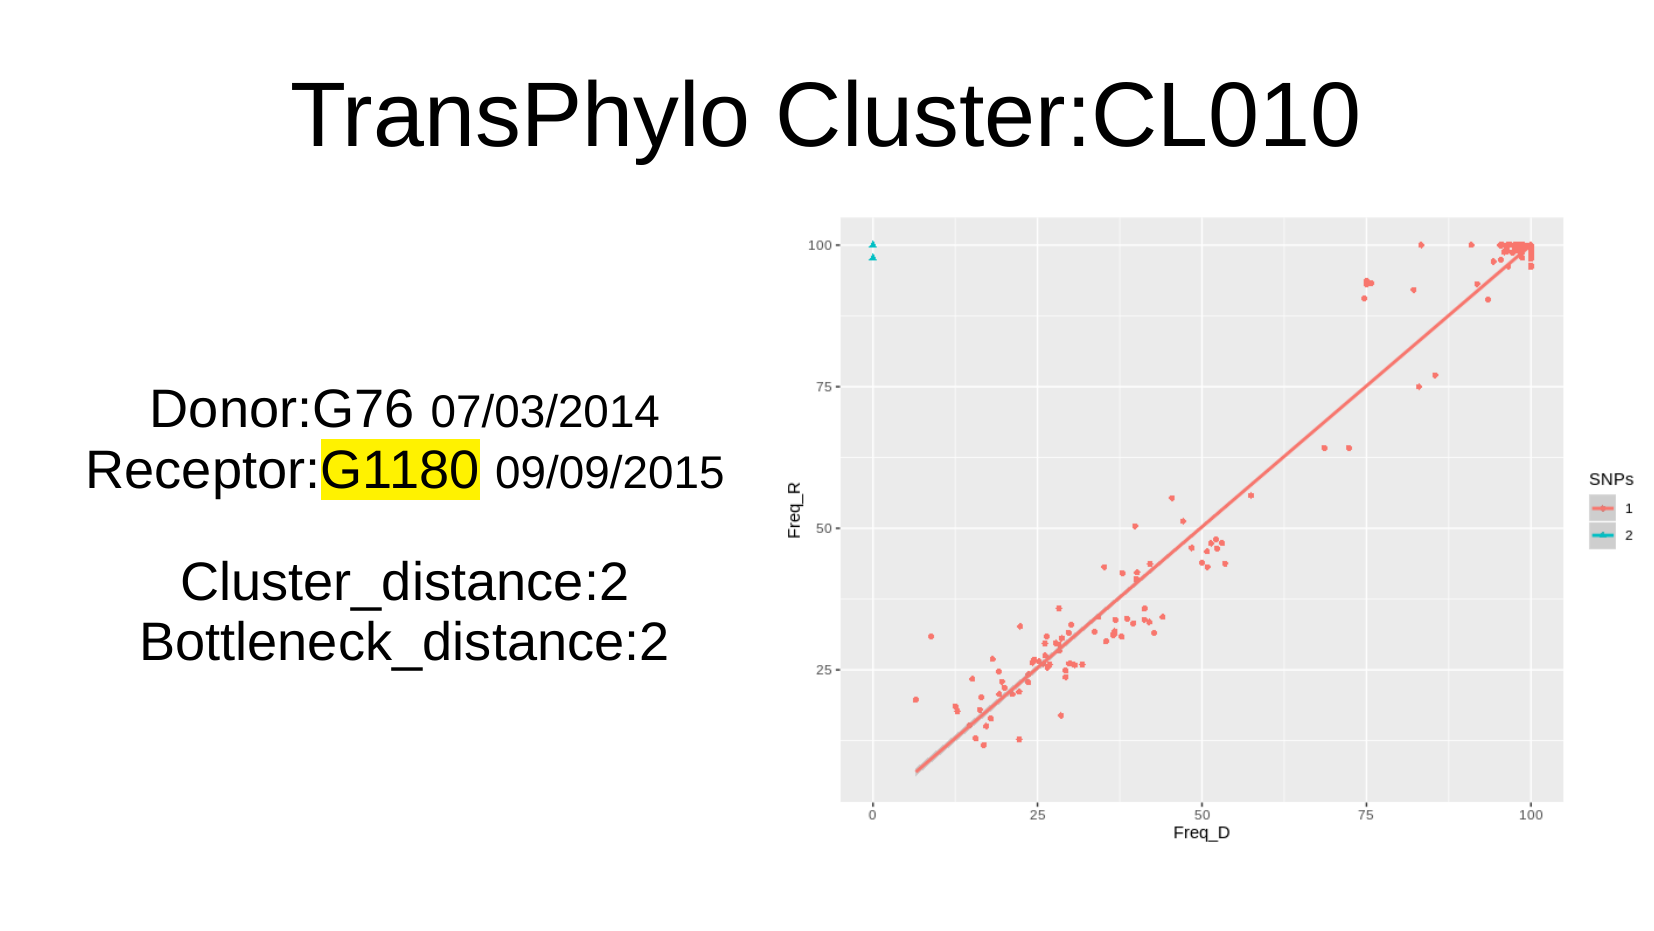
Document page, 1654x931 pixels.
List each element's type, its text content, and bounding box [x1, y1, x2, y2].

text_box Donor:G76 07/03/2014 Receptor:G1180 09/09/2015 Cluster_distance:2 Bottleneck_distance:2 [30, 255, 780, 796]
picture [780, 209, 1651, 850]
title TransPhylo Cluster:CL010 [82, 37, 1571, 193]
